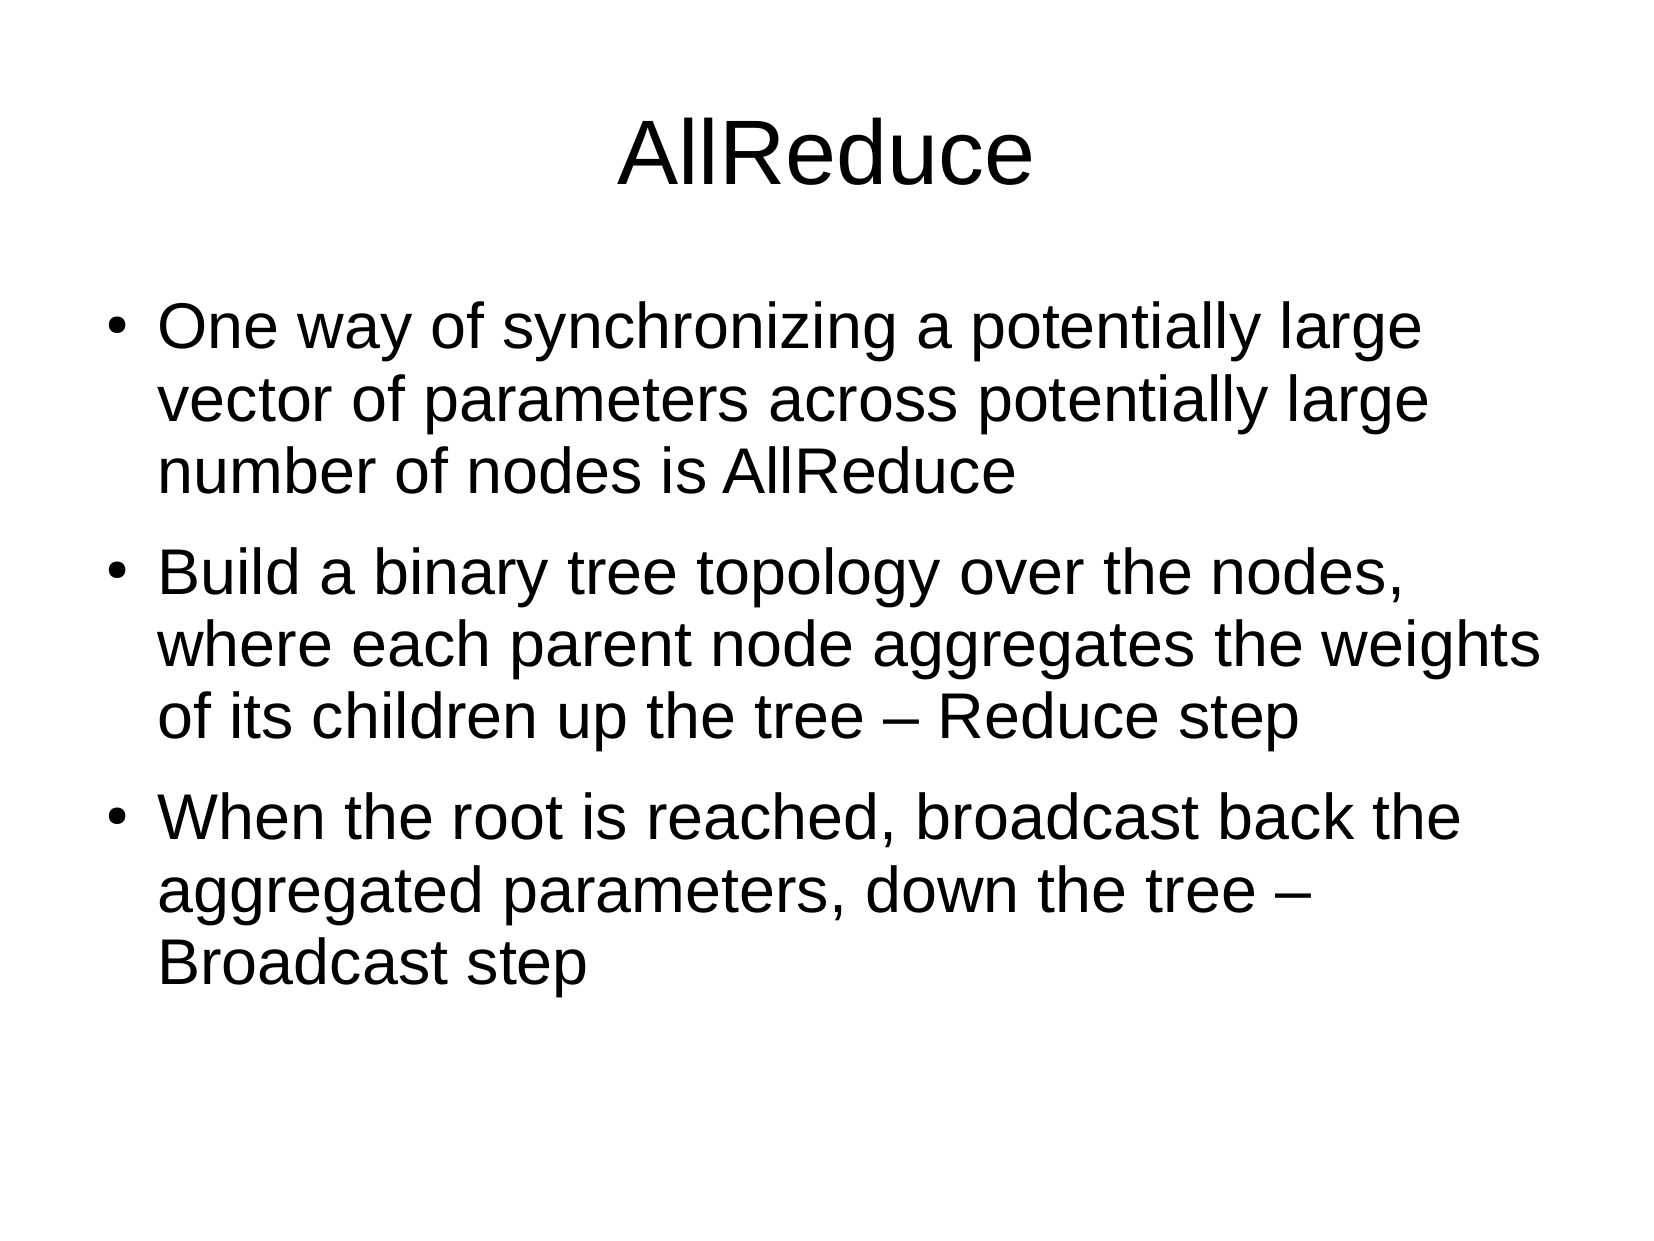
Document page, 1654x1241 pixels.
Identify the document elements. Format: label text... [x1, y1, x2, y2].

list One way of synchronizing a potentially large vector of parameters across potentially large number of nodes is AllReduce Build a binary tree topology over the nodes, where each parent node aggregates the weights of its children up the tree – Reduce step When the root is reached, broadcast back the aggregated parameters, down the tree – Broadcast step [88, 290, 1544, 1010]
title AllReduce [82, 49, 1571, 257]
